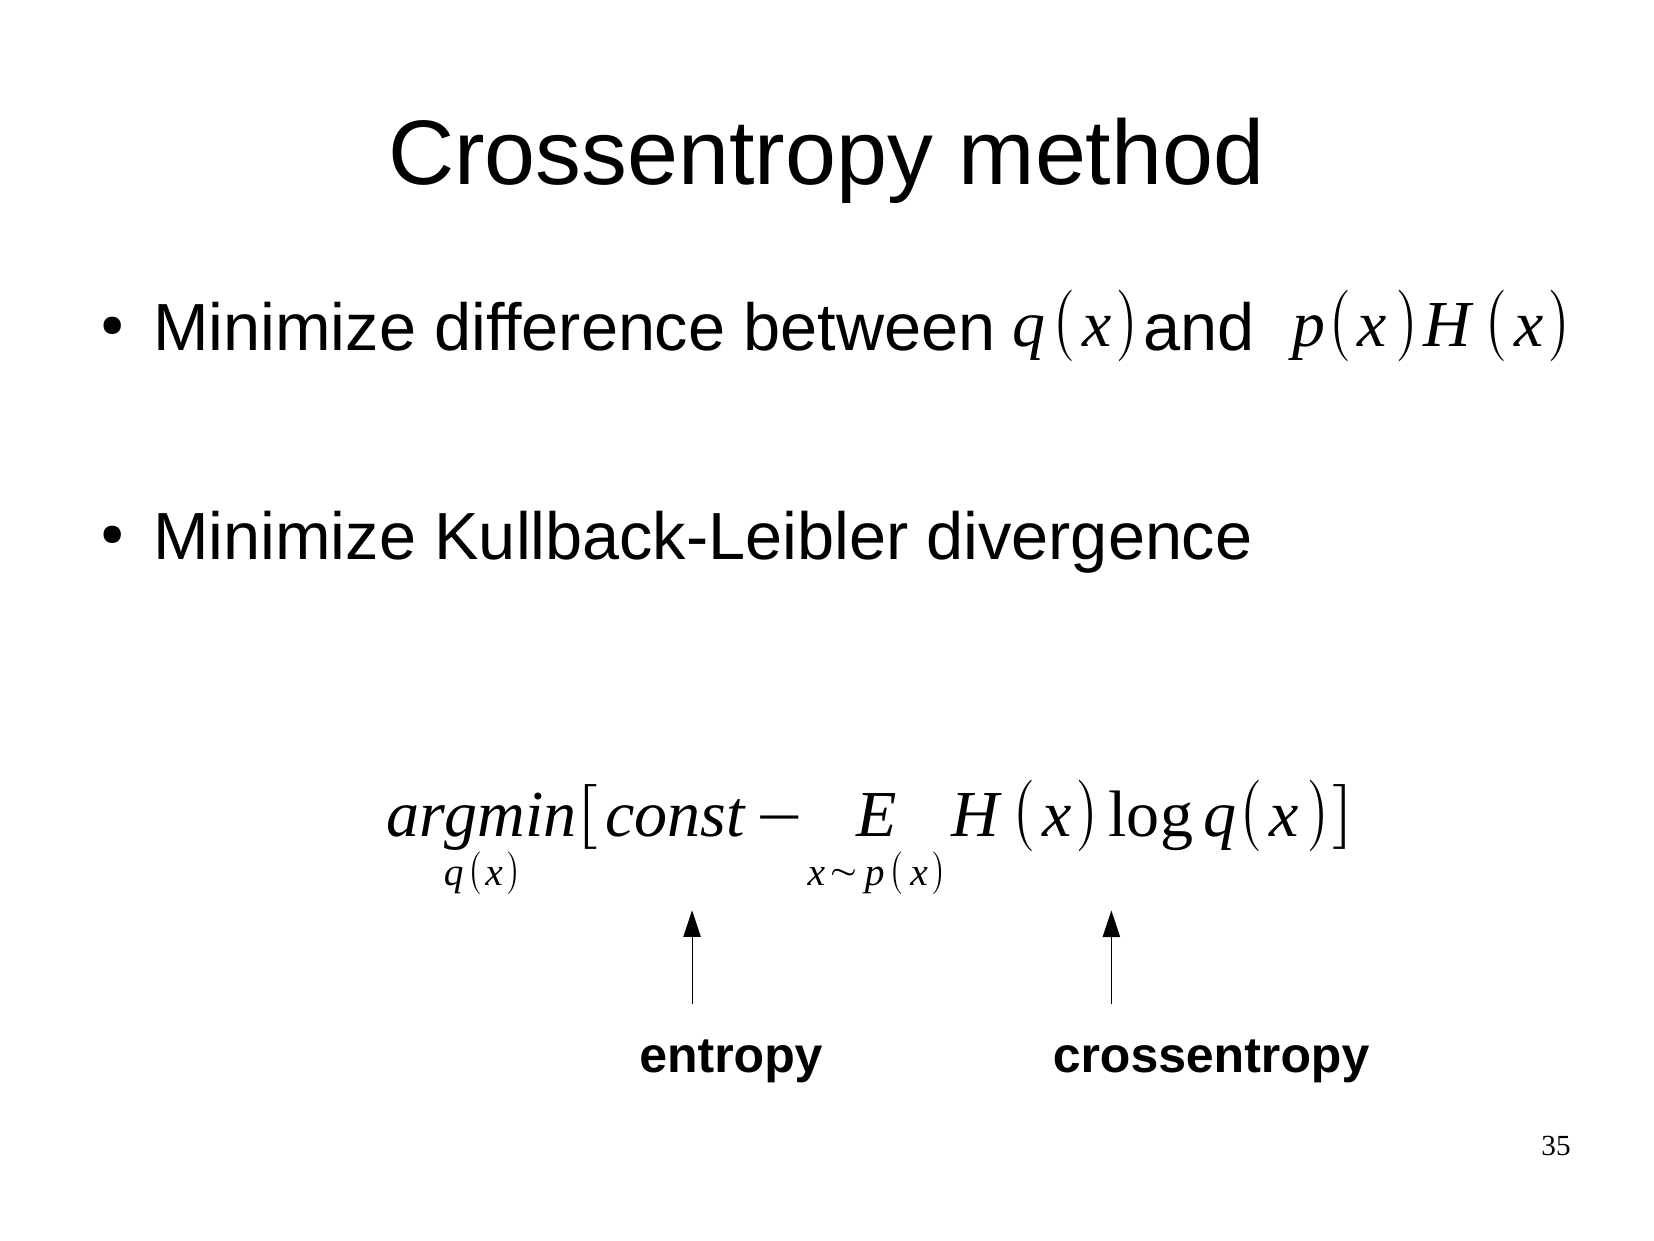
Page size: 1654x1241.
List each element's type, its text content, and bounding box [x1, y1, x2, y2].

text_box entropy [624, 1020, 838, 1092]
title Crossentropy method [82, 49, 1571, 257]
chart [1267, 285, 1587, 365]
chart [995, 284, 1155, 364]
list Minimize difference between and Minimize Kullback-Leibler divergence [82, 290, 1571, 1010]
chart [369, 775, 1366, 897]
text_box crossentropy [1038, 1020, 1385, 1092]
